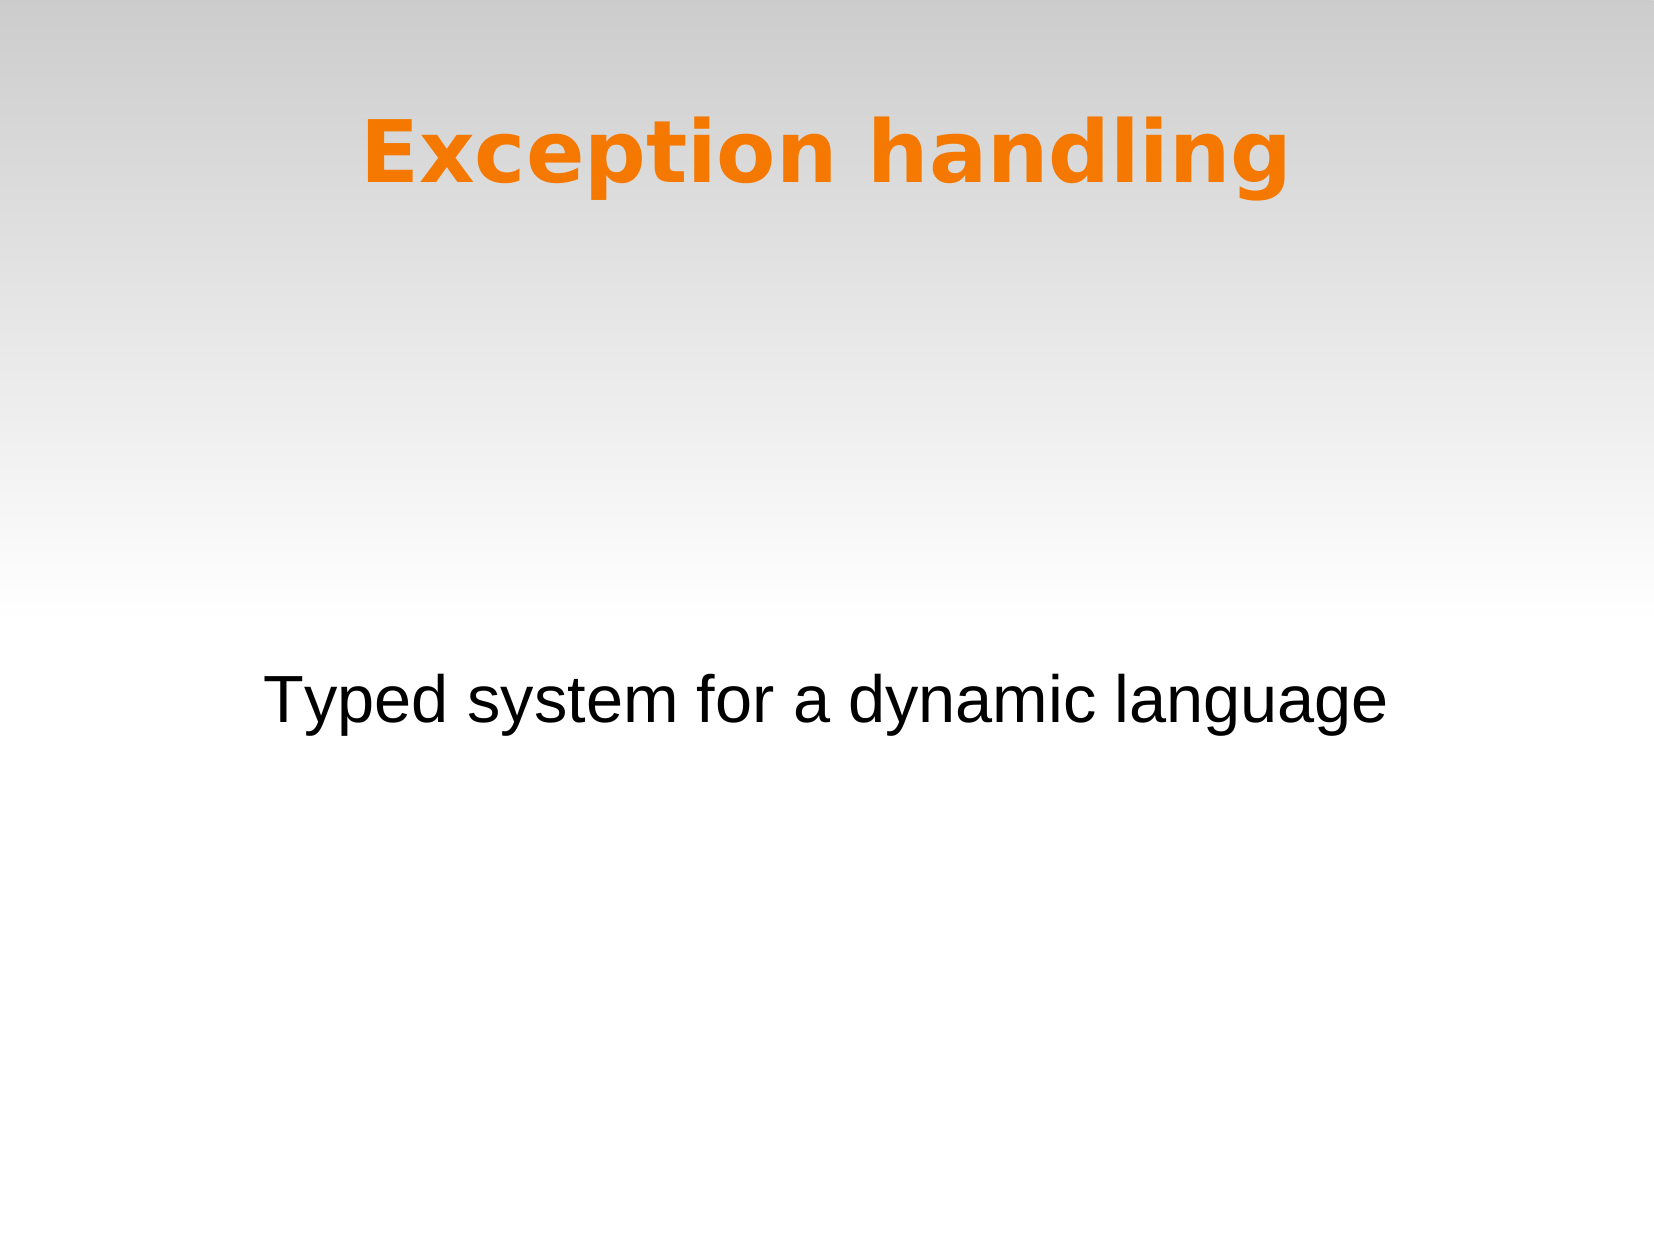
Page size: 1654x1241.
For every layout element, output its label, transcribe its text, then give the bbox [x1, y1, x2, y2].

subtitle Typed system for a dynamic language [82, 290, 1571, 1109]
title Exception handling [82, 49, 1571, 257]
